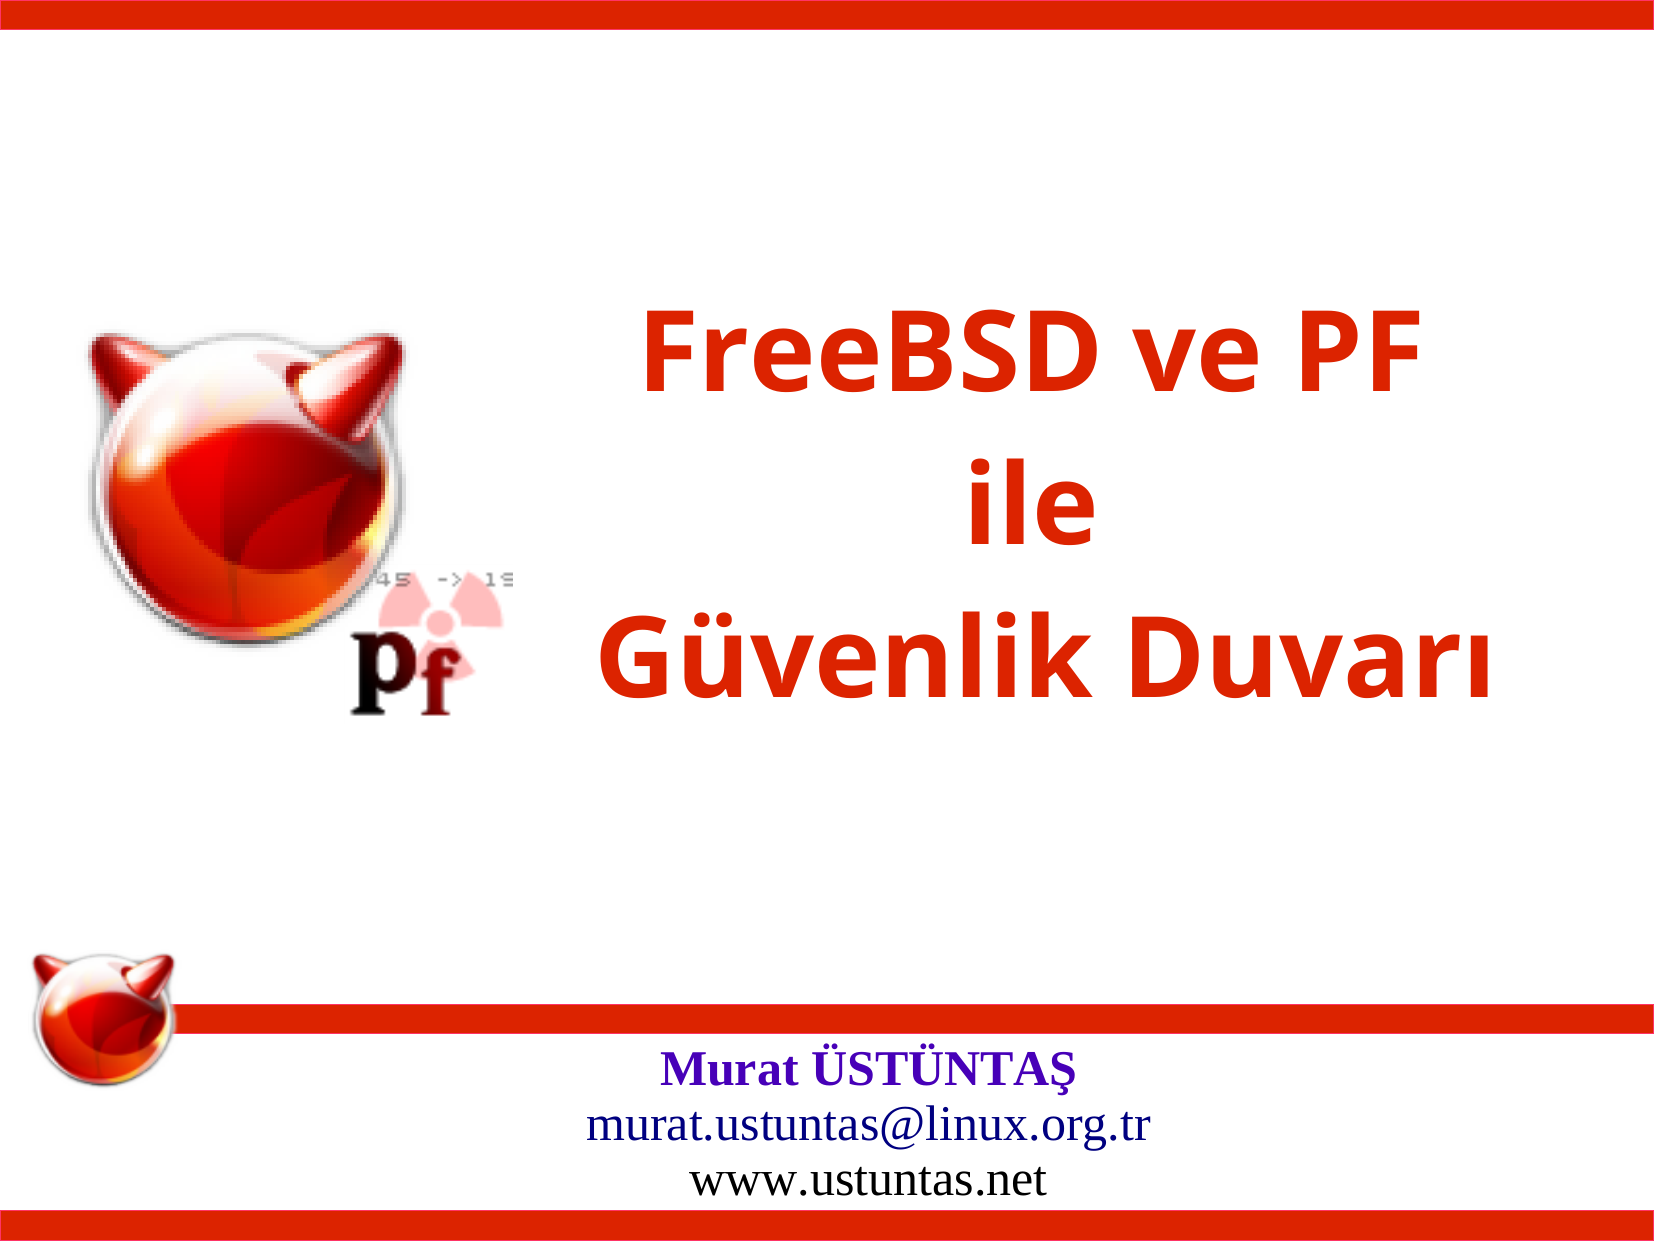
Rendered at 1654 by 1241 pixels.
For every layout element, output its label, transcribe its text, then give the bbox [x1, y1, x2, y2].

picture [27, 949, 183, 1091]
text_box [183, 1004, 1654, 1034]
text_box [0, 1210, 1654, 1241]
picture [76, 321, 497, 724]
text_box [0, 0, 1654, 30]
text_box Murat ÜSTÜNTAŞ murat.ustuntas@linux.org.tr www.ustuntas.net [532, 1040, 1206, 1210]
text_box FreeBSD ve PF ile Güvenlik Duvarı [497, 270, 1595, 831]
